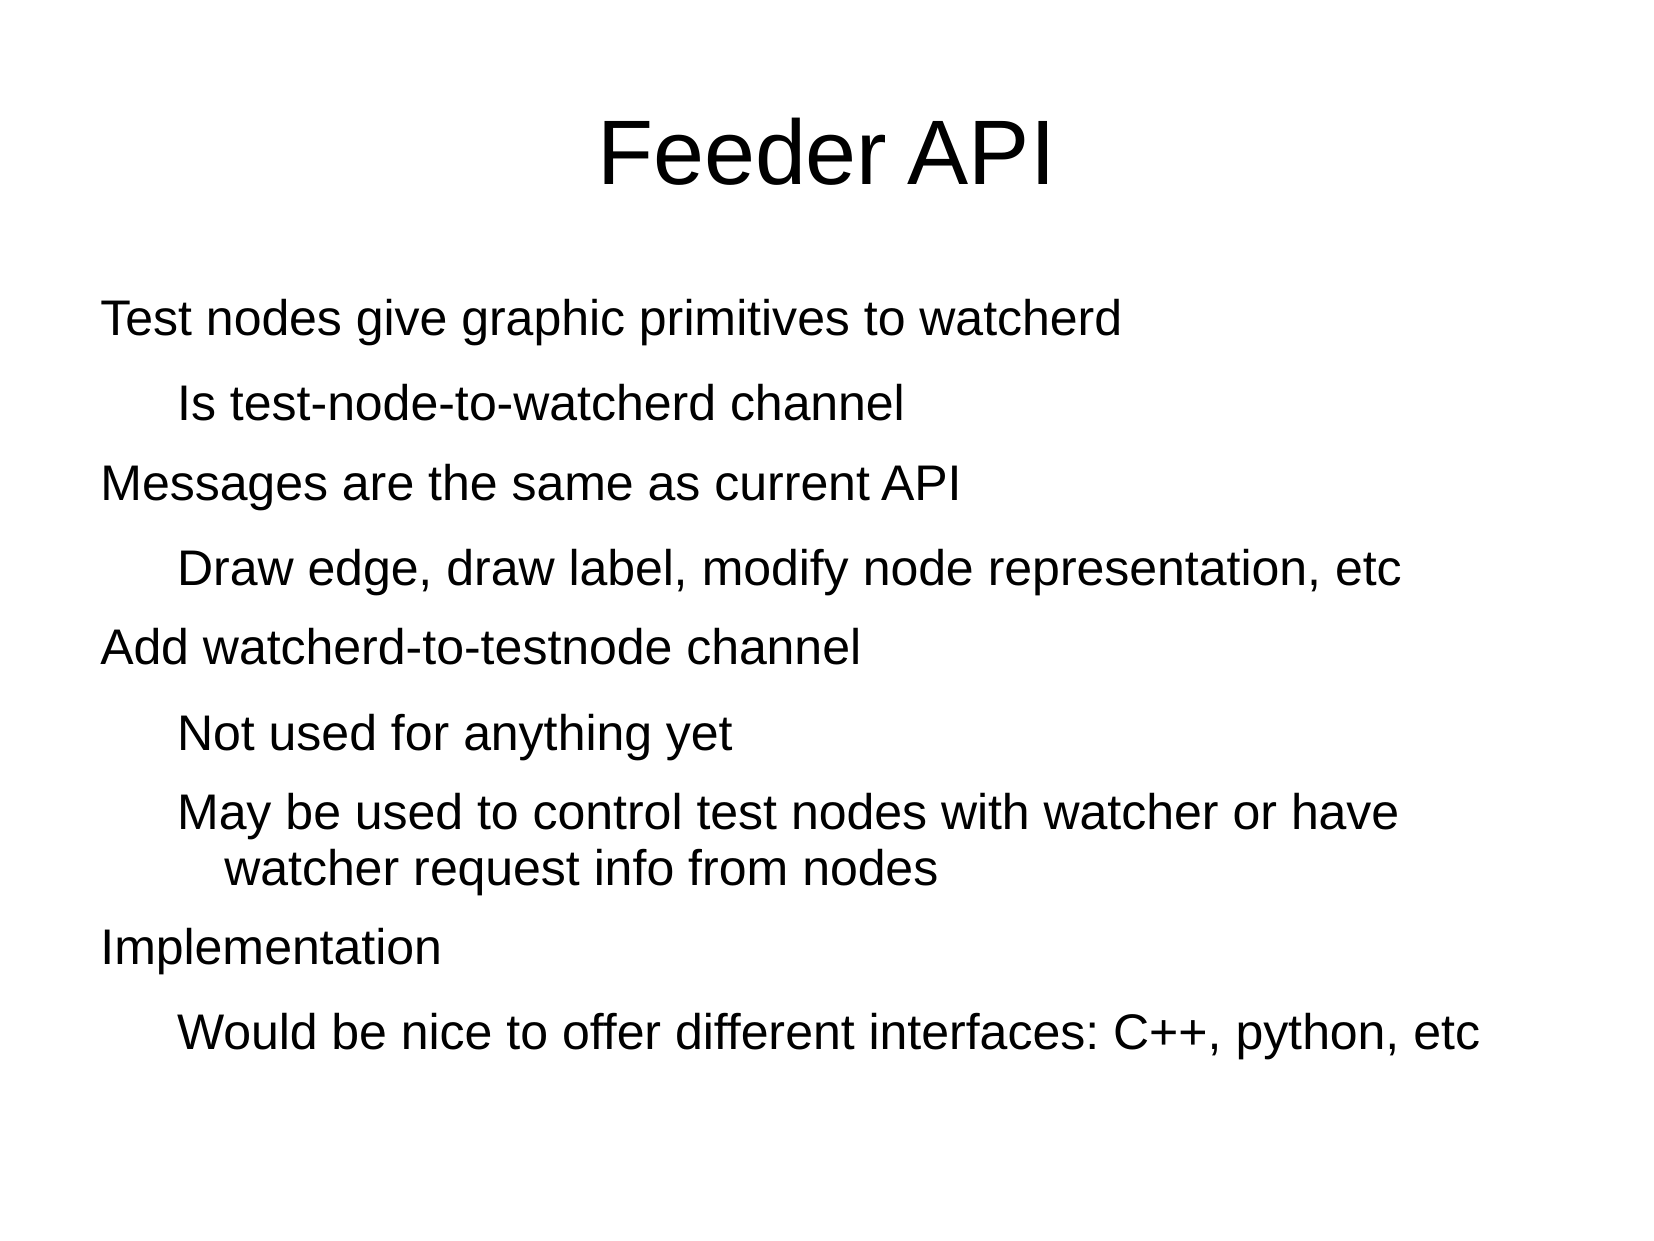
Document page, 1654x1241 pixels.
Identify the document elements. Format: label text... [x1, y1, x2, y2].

title Feeder API [82, 49, 1571, 257]
list Test nodes give graphic primitives to watcherd Is test-node-to-watcherd channel Messages are the same as current API Draw edge, draw label, modify node representation, etc Add watcherd-to-testnode channel Not used for anything yet May be used to control test nodes with watcher or have watcher request info from nodes Implementation Would be nice to offer different interfaces: C++, python, etc [82, 290, 1571, 1094]
